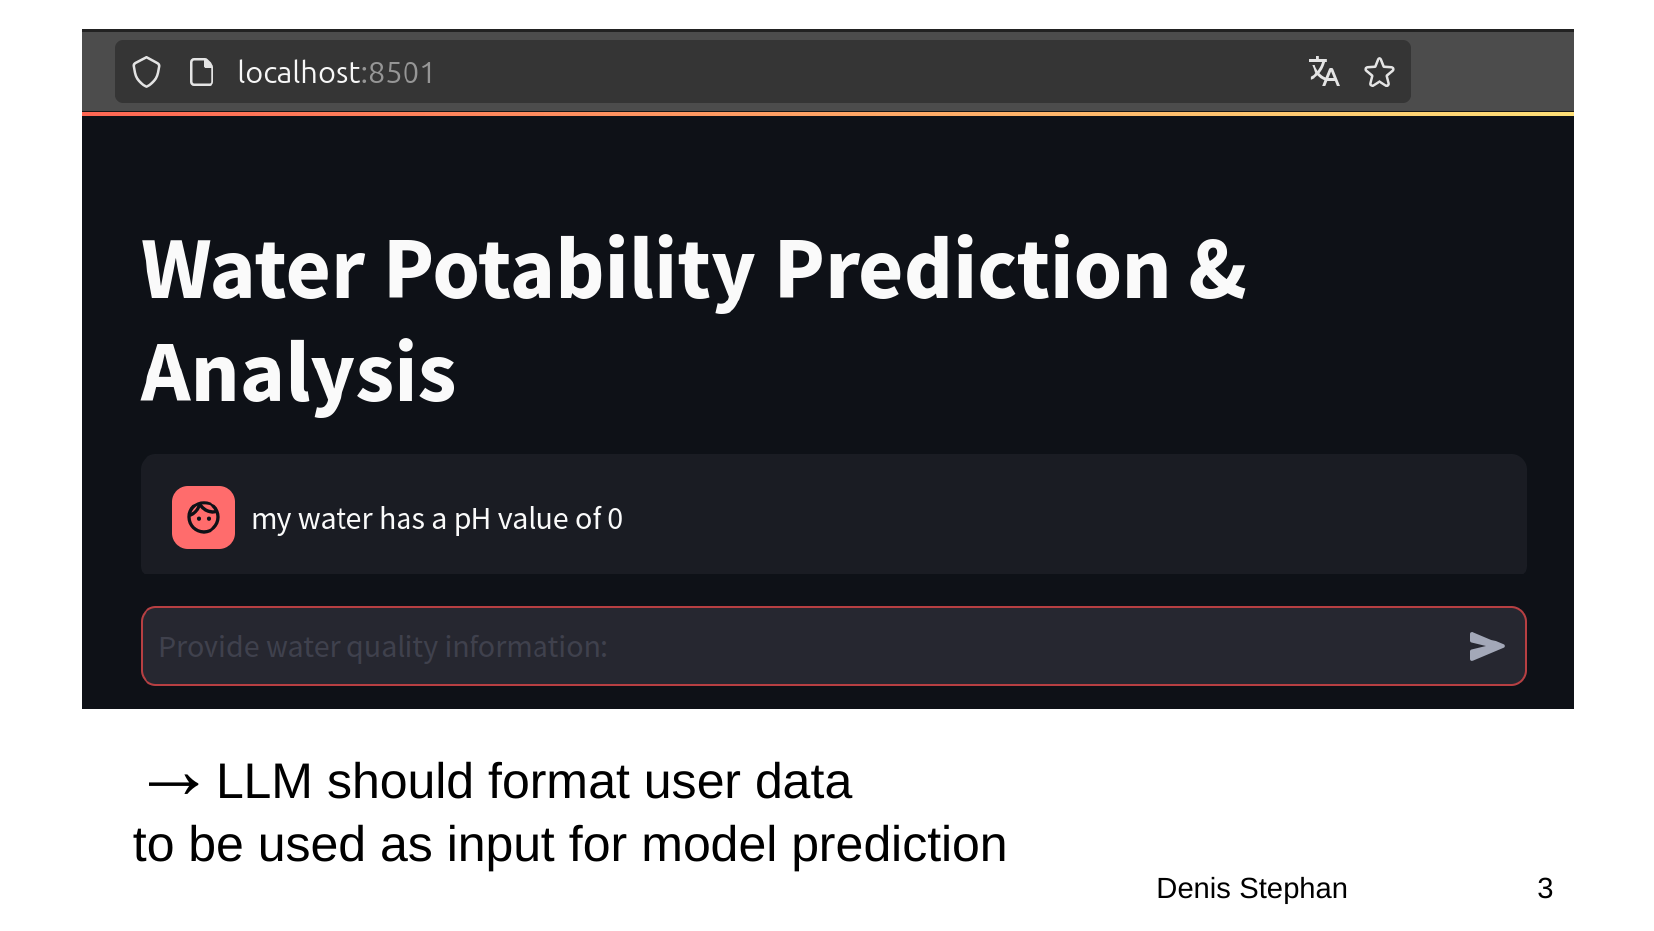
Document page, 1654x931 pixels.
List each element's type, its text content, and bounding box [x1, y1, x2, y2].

text_box Denis Stephan 3 [1045, 844, 1654, 931]
text_box →LLM should format user data to be used as input for model prediction [118, 738, 1654, 857]
picture [82, 29, 1574, 709]
